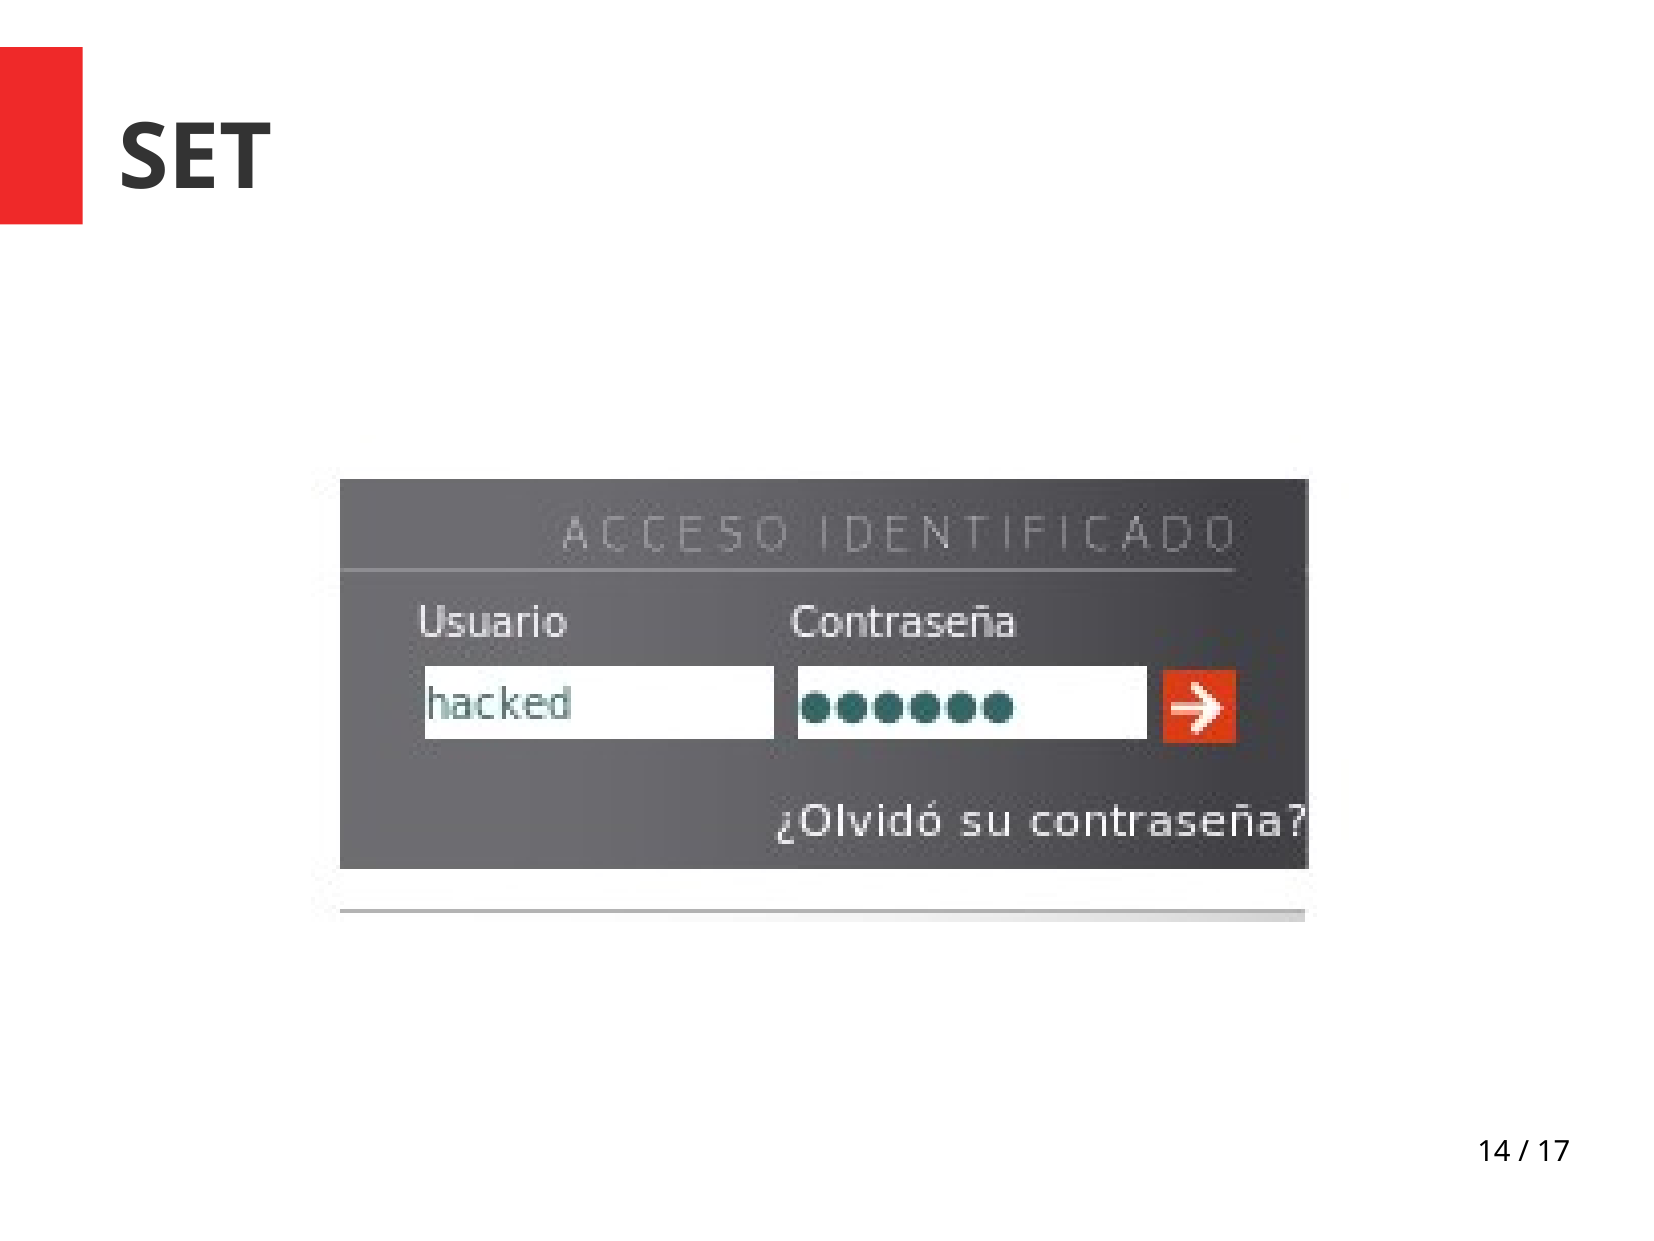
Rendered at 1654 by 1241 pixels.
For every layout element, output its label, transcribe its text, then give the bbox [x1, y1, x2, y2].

title SET [118, 49, 1571, 257]
picture [247, 435, 1358, 922]
